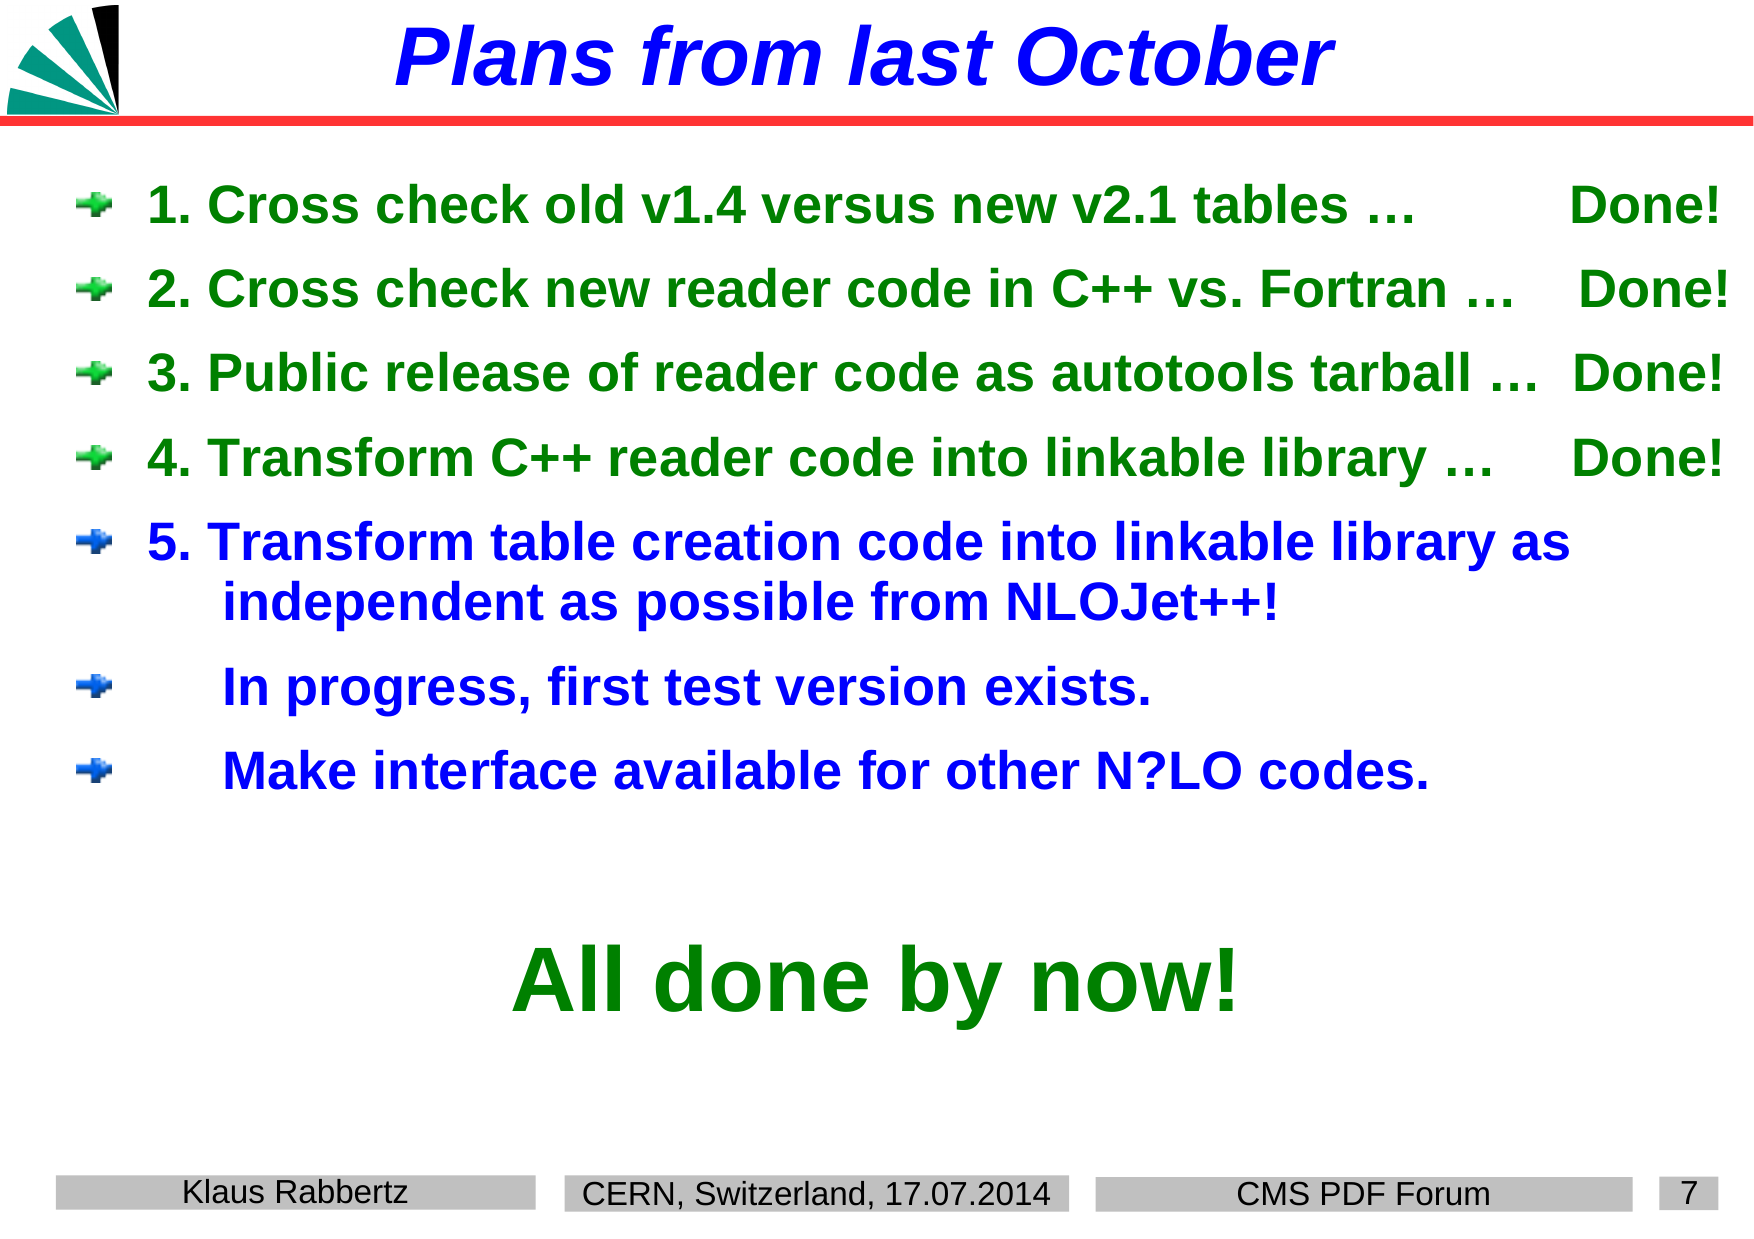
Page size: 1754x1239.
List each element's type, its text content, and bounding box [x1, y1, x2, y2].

picture [7, 5, 119, 116]
list 1. Cross check old v1.4 versus new v2.1 tables … Done! 2. Cross check new reader code in C++ vs. Fortran … Done! 3. Public release of reader code as autotools tarball … Done! 4. Transform C++ reader code into linkable library … Done! 5. Transform table creation code into linkable library as independent as possible from NLOJet++! In progress, first test version exists. Make interface available for other N?LO codes. [17, 174, 1741, 856]
text_box All done by now! [498, 922, 1242, 1051]
title Plans from last October [123, 0, 1606, 114]
